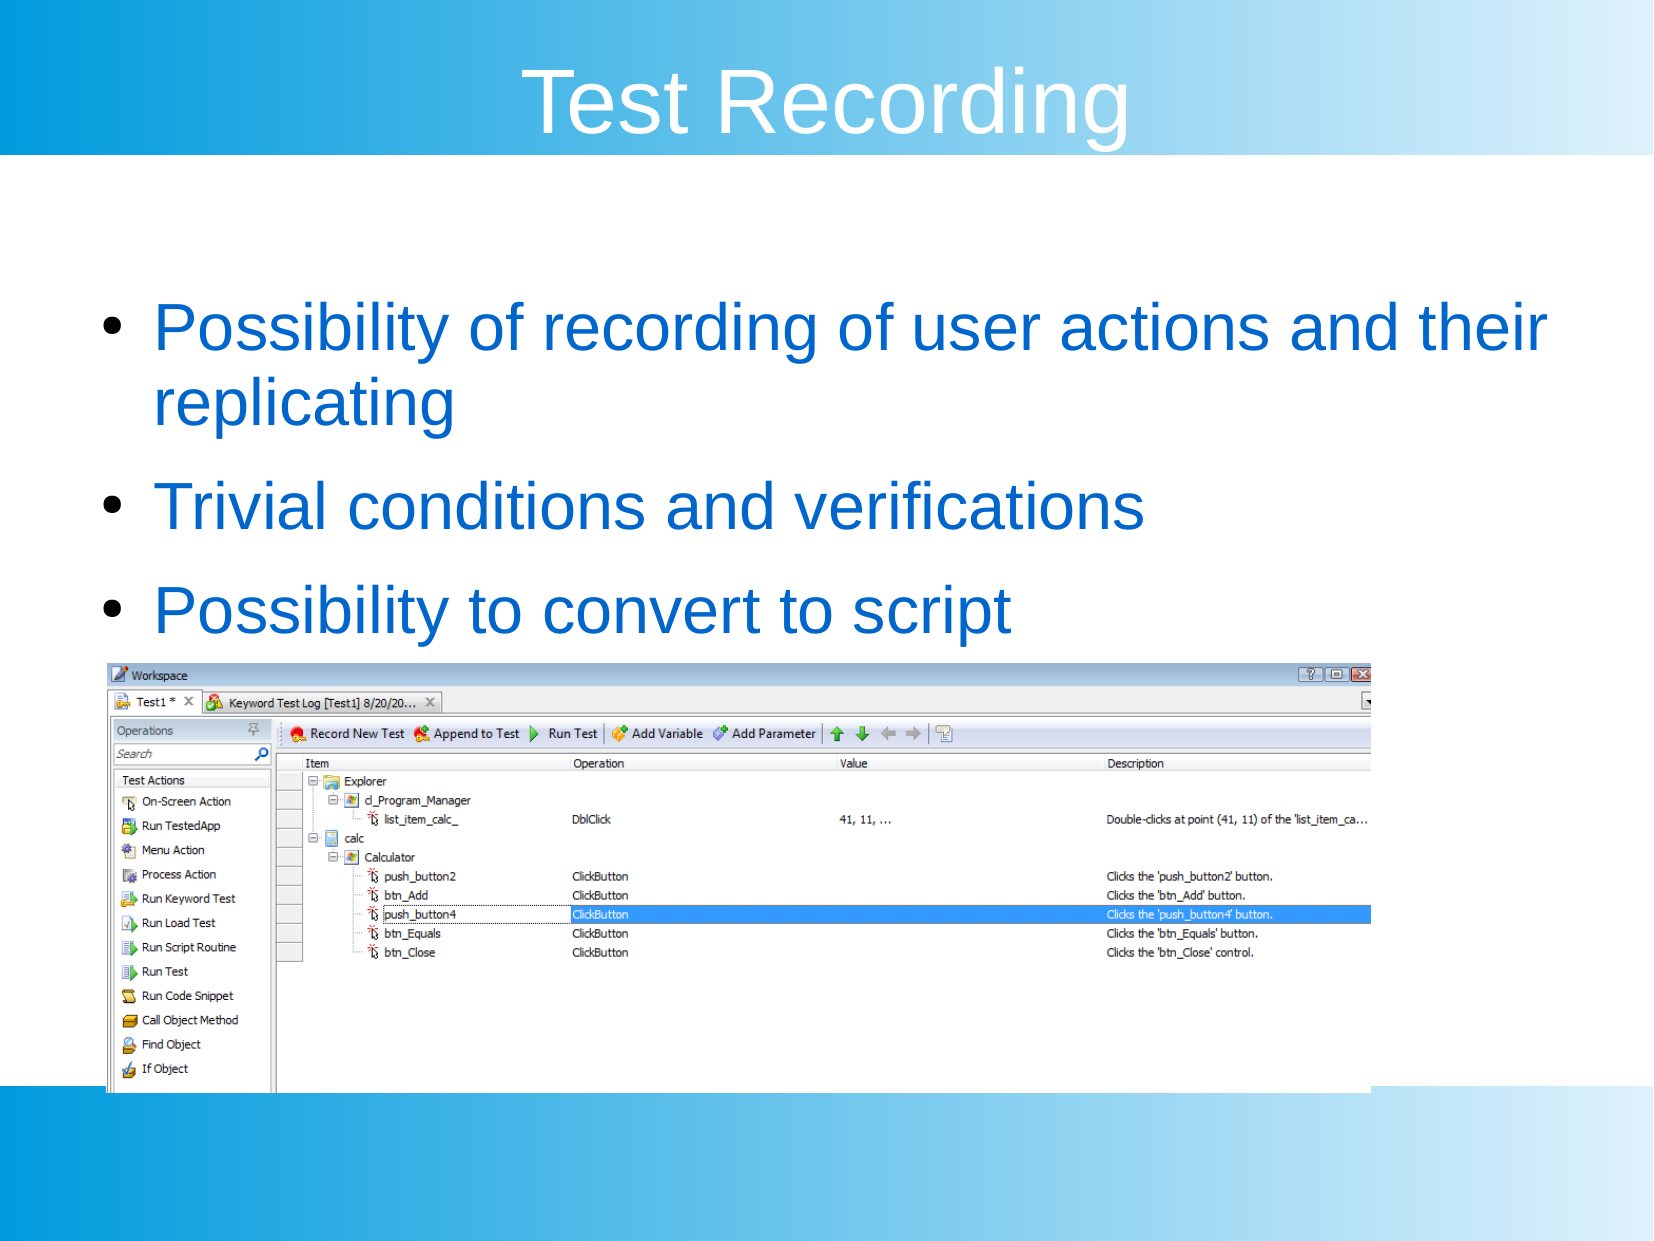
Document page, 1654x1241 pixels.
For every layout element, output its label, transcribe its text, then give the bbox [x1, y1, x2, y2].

title Test Recording [82, 49, 1571, 155]
list Possibility of recording of user actions and their replicating Trivial conditions and verifications Possibility to convert to script [82, 290, 1571, 650]
picture [106, 663, 1371, 1241]
